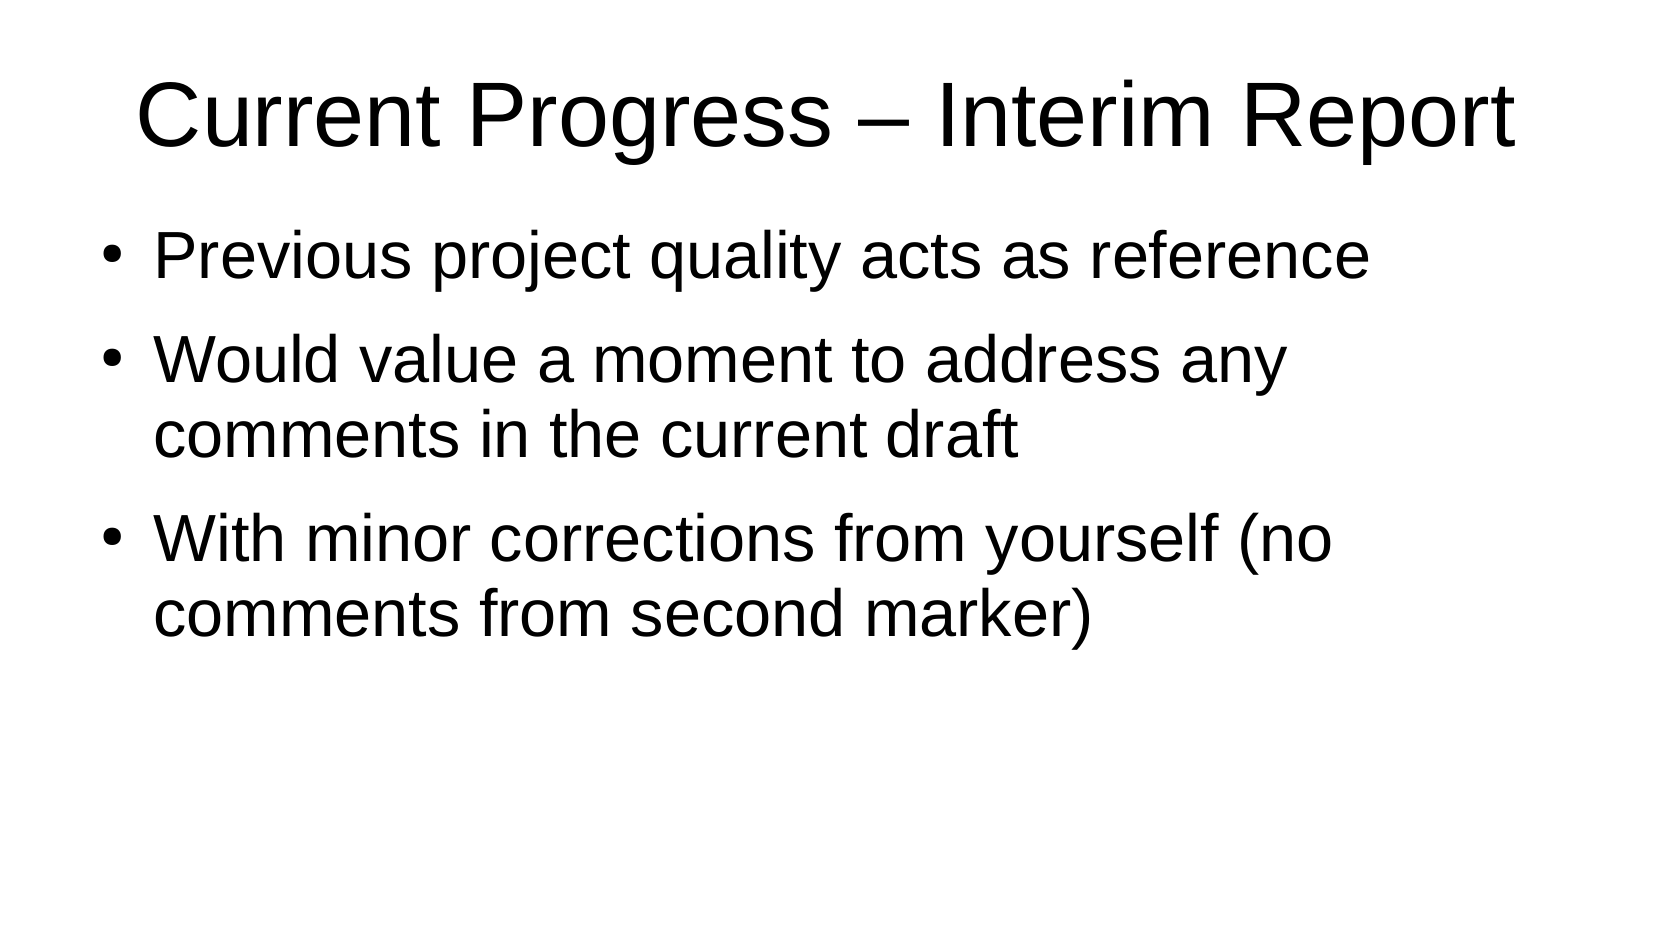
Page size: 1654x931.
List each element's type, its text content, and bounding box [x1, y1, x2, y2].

title Current Progress – Interim Report [82, 37, 1571, 193]
list Previous project quality acts as reference Would value a moment to address any comments in the current draft With minor corrections from yourself (no comments from second marker) [82, 217, 1571, 758]
